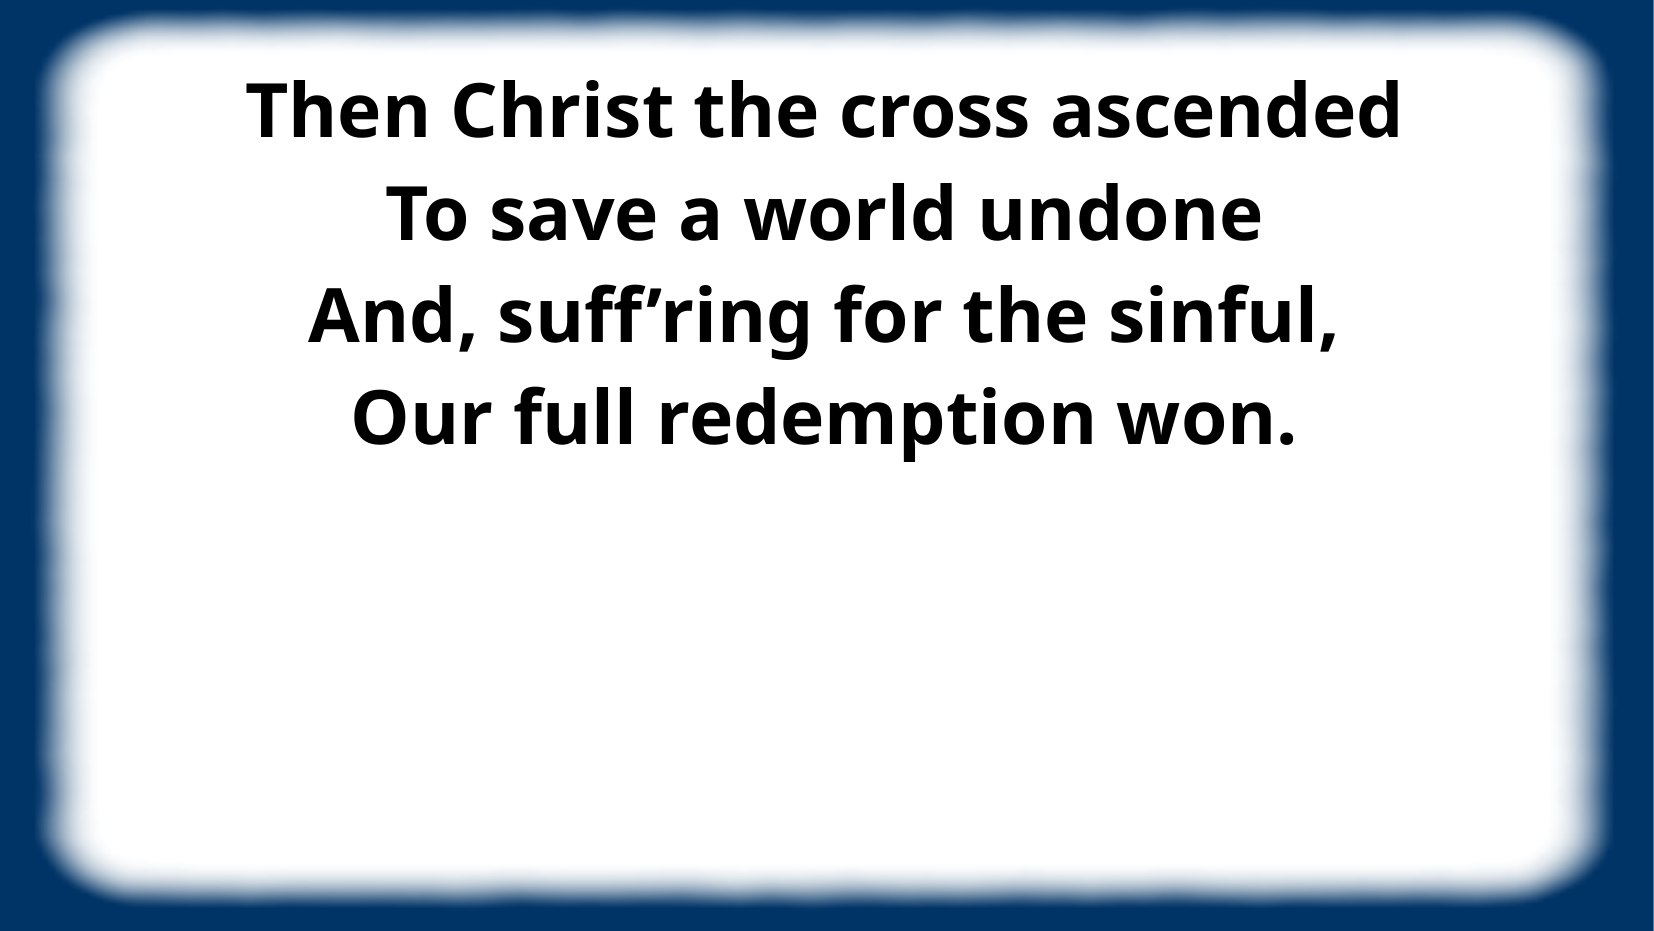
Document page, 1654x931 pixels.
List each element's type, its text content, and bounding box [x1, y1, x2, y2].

text_box Then Christ the cross ascended To save a world undone And, suff’ring for the sinful, Our full redemption won. [105, 50, 1546, 463]
picture [0, 0, 1654, 931]
